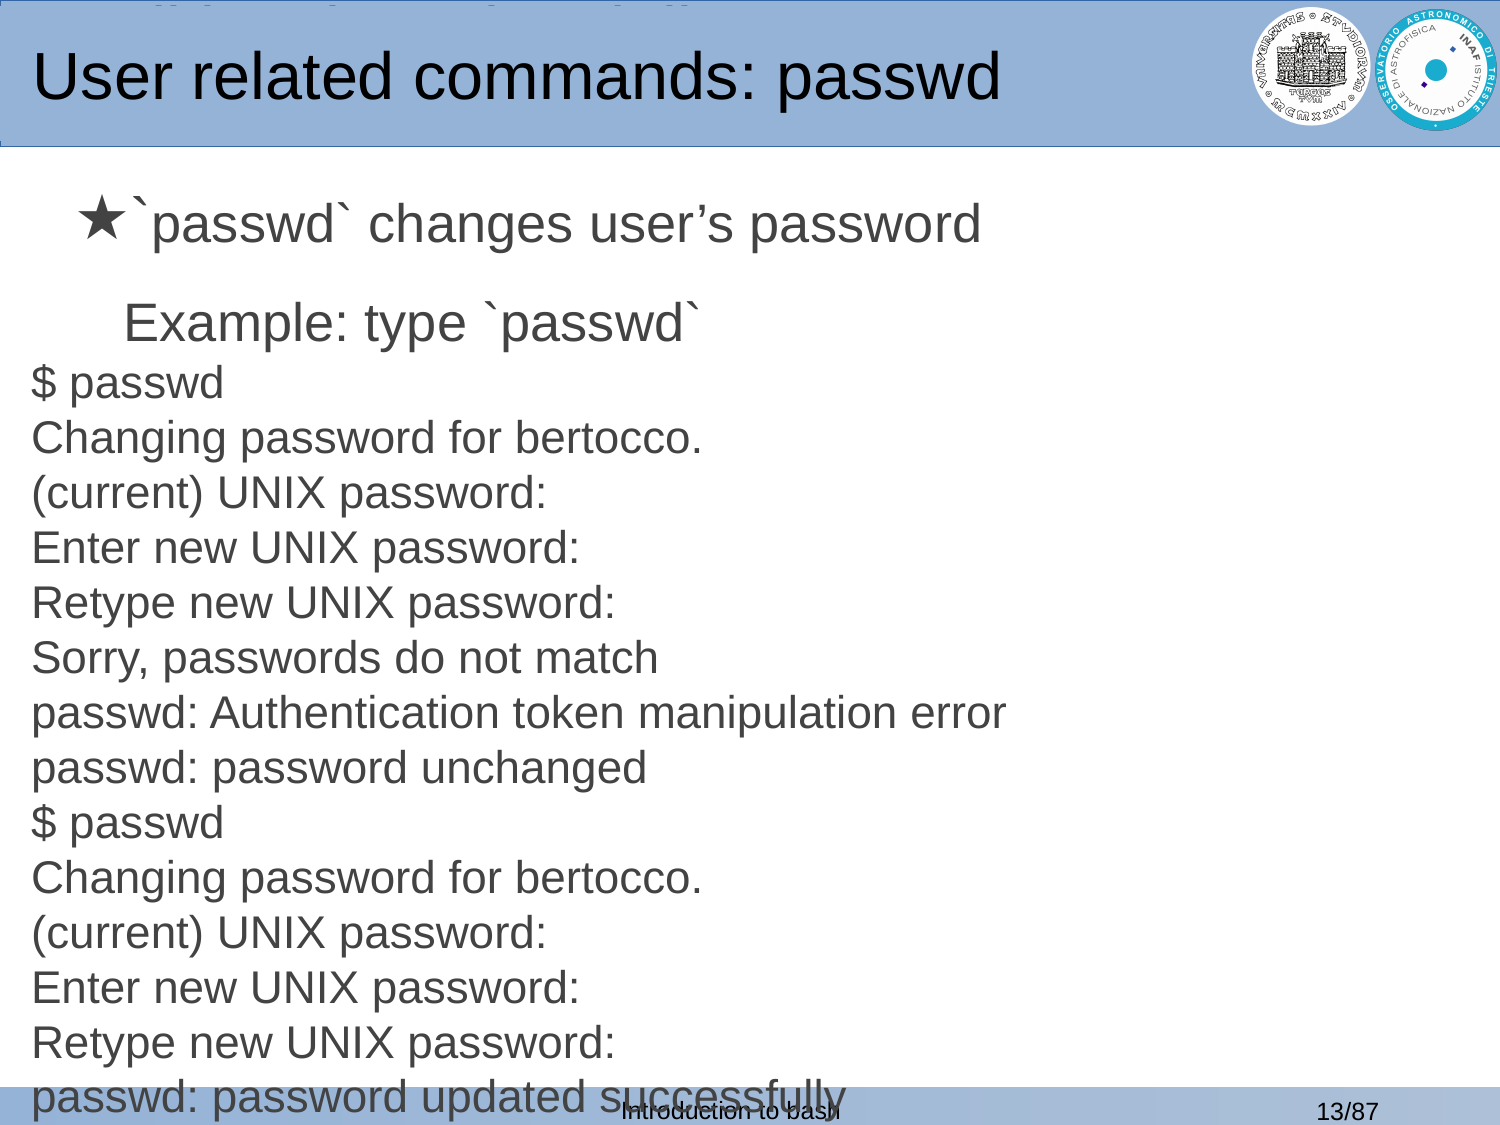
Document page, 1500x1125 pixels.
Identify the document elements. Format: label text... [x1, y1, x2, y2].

title Traditional service delivery [0, 0, 1500, 135]
text_box User related commands: passwd [0, 5, 1232, 141]
list `passwd` changes user’s password Example: type `passwd` $ passwd Changing password for bertocco. (current) UNIX password: Enter new UNIX password: Retype new UNIX password: Sorry, passwords do not match passwd: Authentication token manipulation error passwd: password unchanged $ passwd Changing password for bertocco. (current) UNIX password: Enter new UNIX password: Retype new UNIX password: passwd: password updated successfully [16, 135, 1500, 1081]
